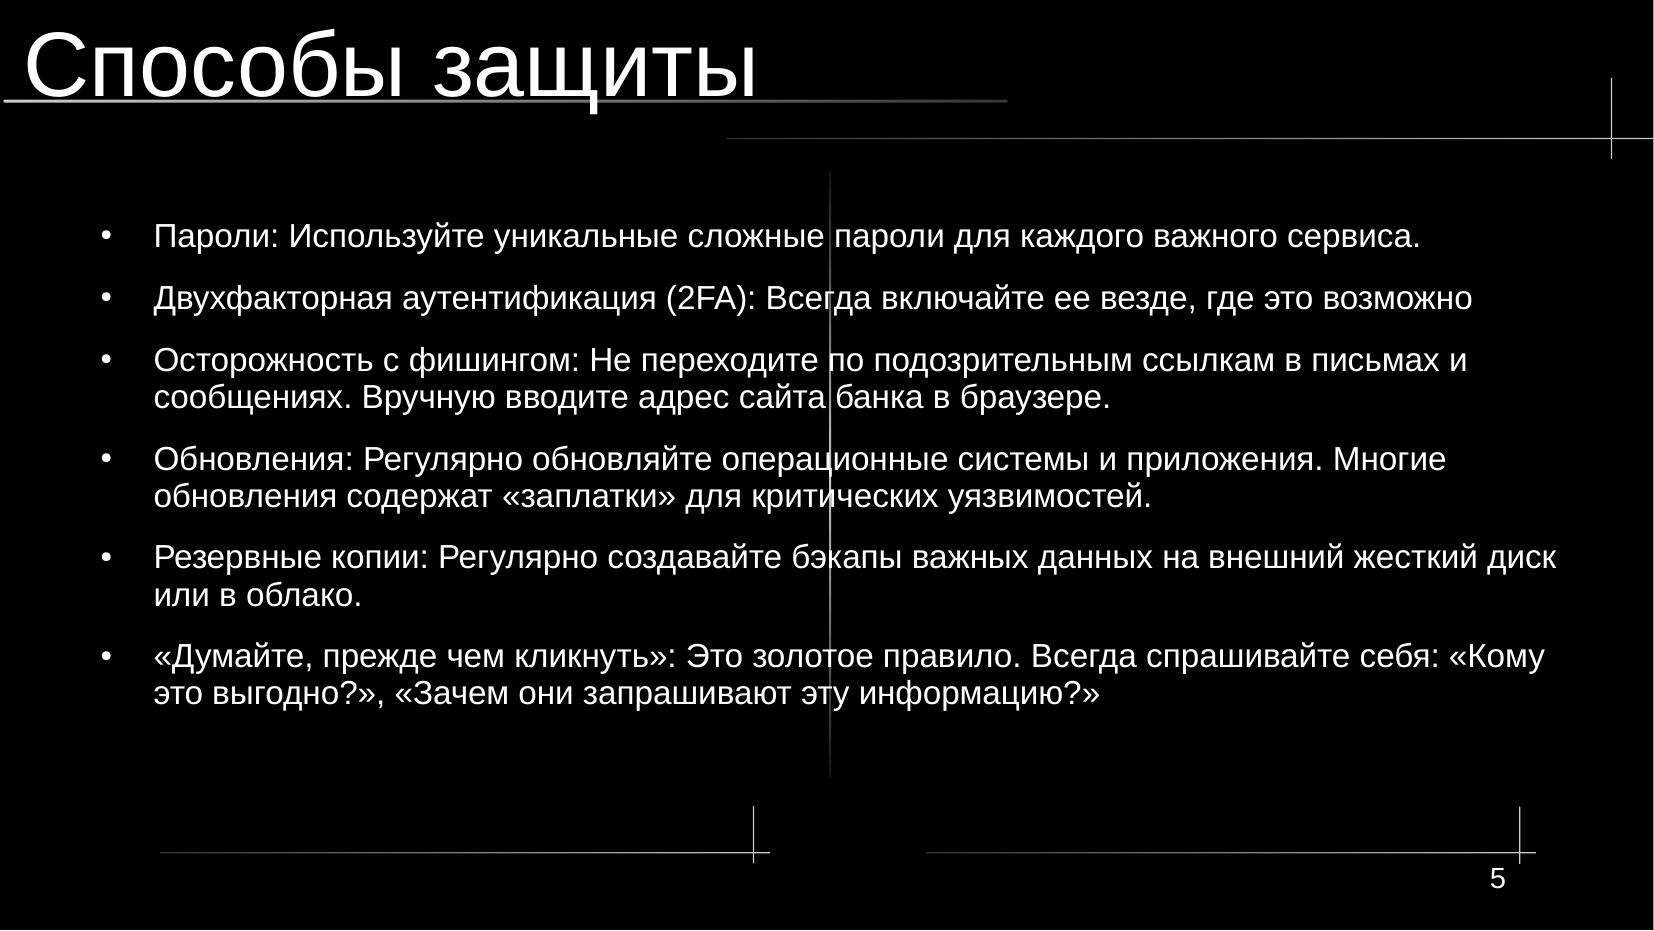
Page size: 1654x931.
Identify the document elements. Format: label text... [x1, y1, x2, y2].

list Пароли: Используйте уникальные сложные пароли для каждого важного сервиса. Двухфакторная аутентификация (2FA): Всегда включайте ее везде, где это возможно Осторожность с фишингом: Не переходите по подозрительным ссылкам в письмах и сообщениях. Вручную вводите адрес сайта банка в браузере. Обновления: Регулярно обновляйте операционные системы и приложения. Многие обновления содержат «заплатки» для критических уязвимостей. Резервные копии: Регулярно создавайте бэкапы важных данных на внешний жесткий диск или в облако. «Думайте, прежде чем кликнуть»: Это золотое правило. Всегда спрашивайте себя: «Кому это выгодно?», «Зачем они запрашивают эту информацию?» [82, 217, 1571, 758]
title Способы защиты [23, 11, 1589, 119]
